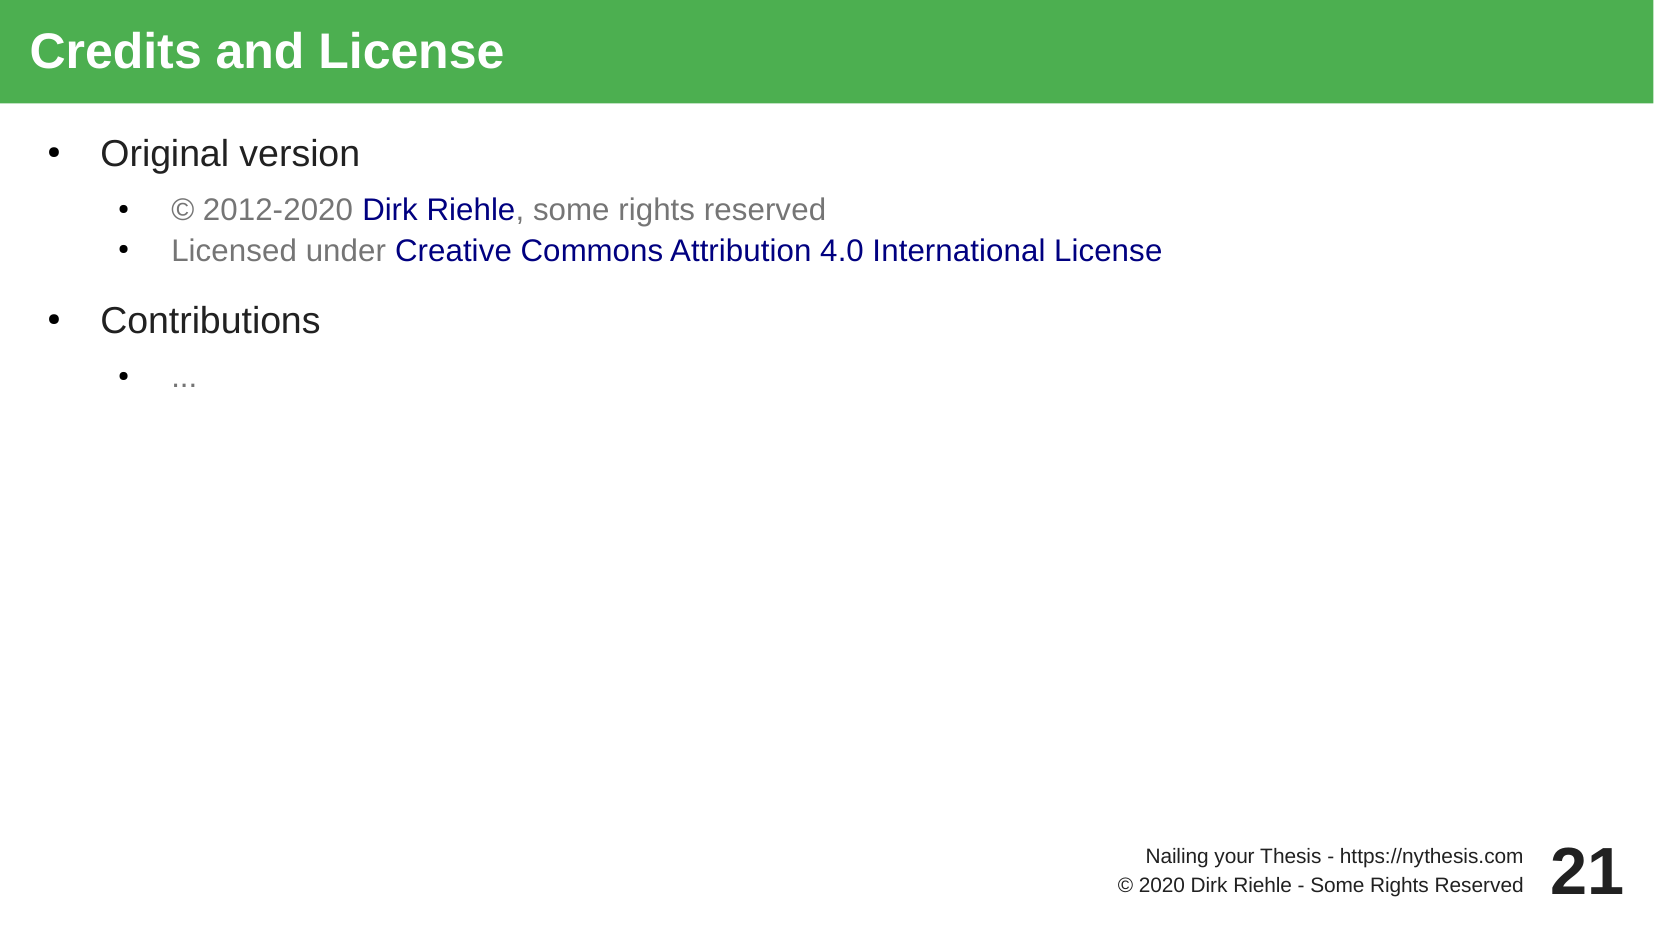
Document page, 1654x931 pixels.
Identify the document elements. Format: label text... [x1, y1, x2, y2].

title Credits and License [0, 0, 1654, 104]
list Original version © 2012-2020 Dirk Riehle, some rights reserved Licensed under Creative Commons Attribution 4.0 International License Contributions ... [29, 132, 1625, 813]
